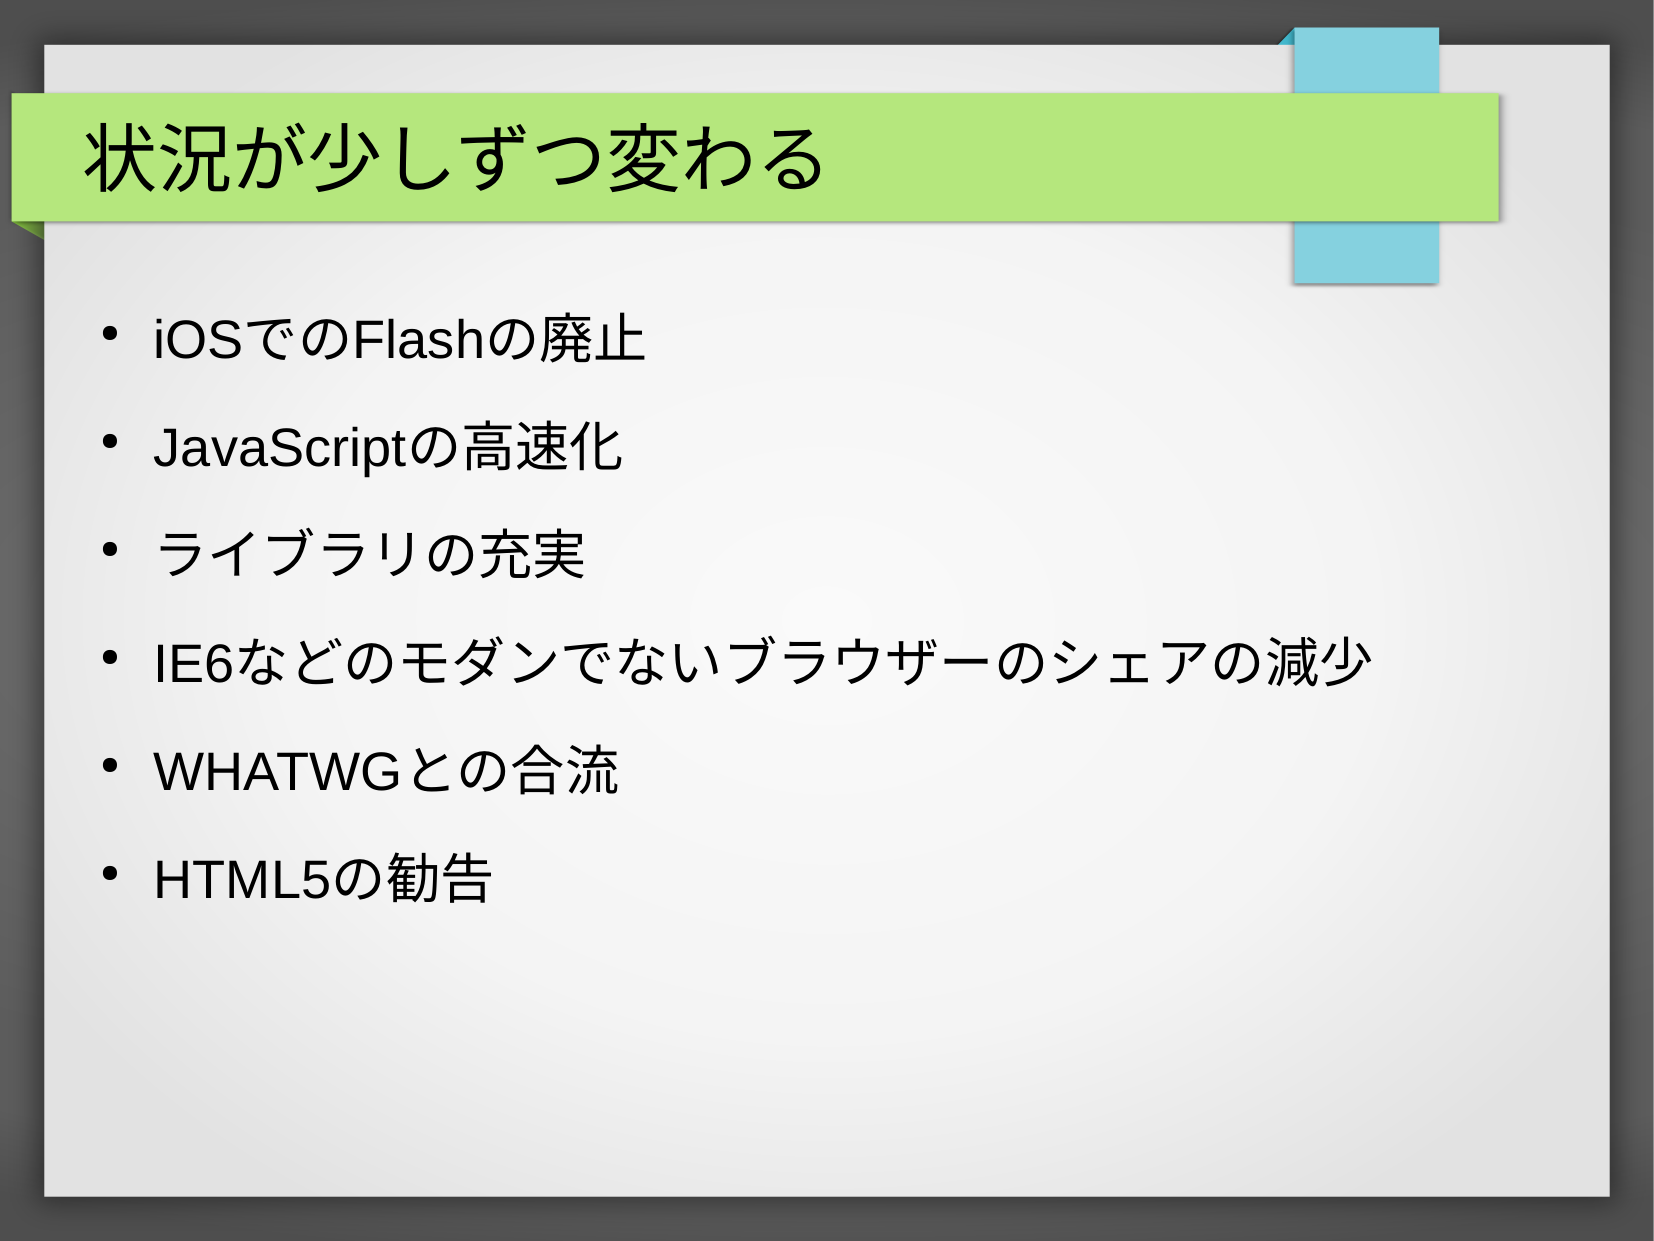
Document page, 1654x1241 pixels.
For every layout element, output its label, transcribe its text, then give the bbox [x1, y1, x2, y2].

title 状況が少しずつ変わる [82, 94, 1264, 213]
list iOSでのFlashの廃止 JavaScriptの高速化 ライブラリの充実 IE6などのモダンでないブラウザーのシェアの減少 WHATWGとの合流 HTML5の勧告 [82, 295, 1571, 1015]
picture [0, 0, 1654, 1241]
